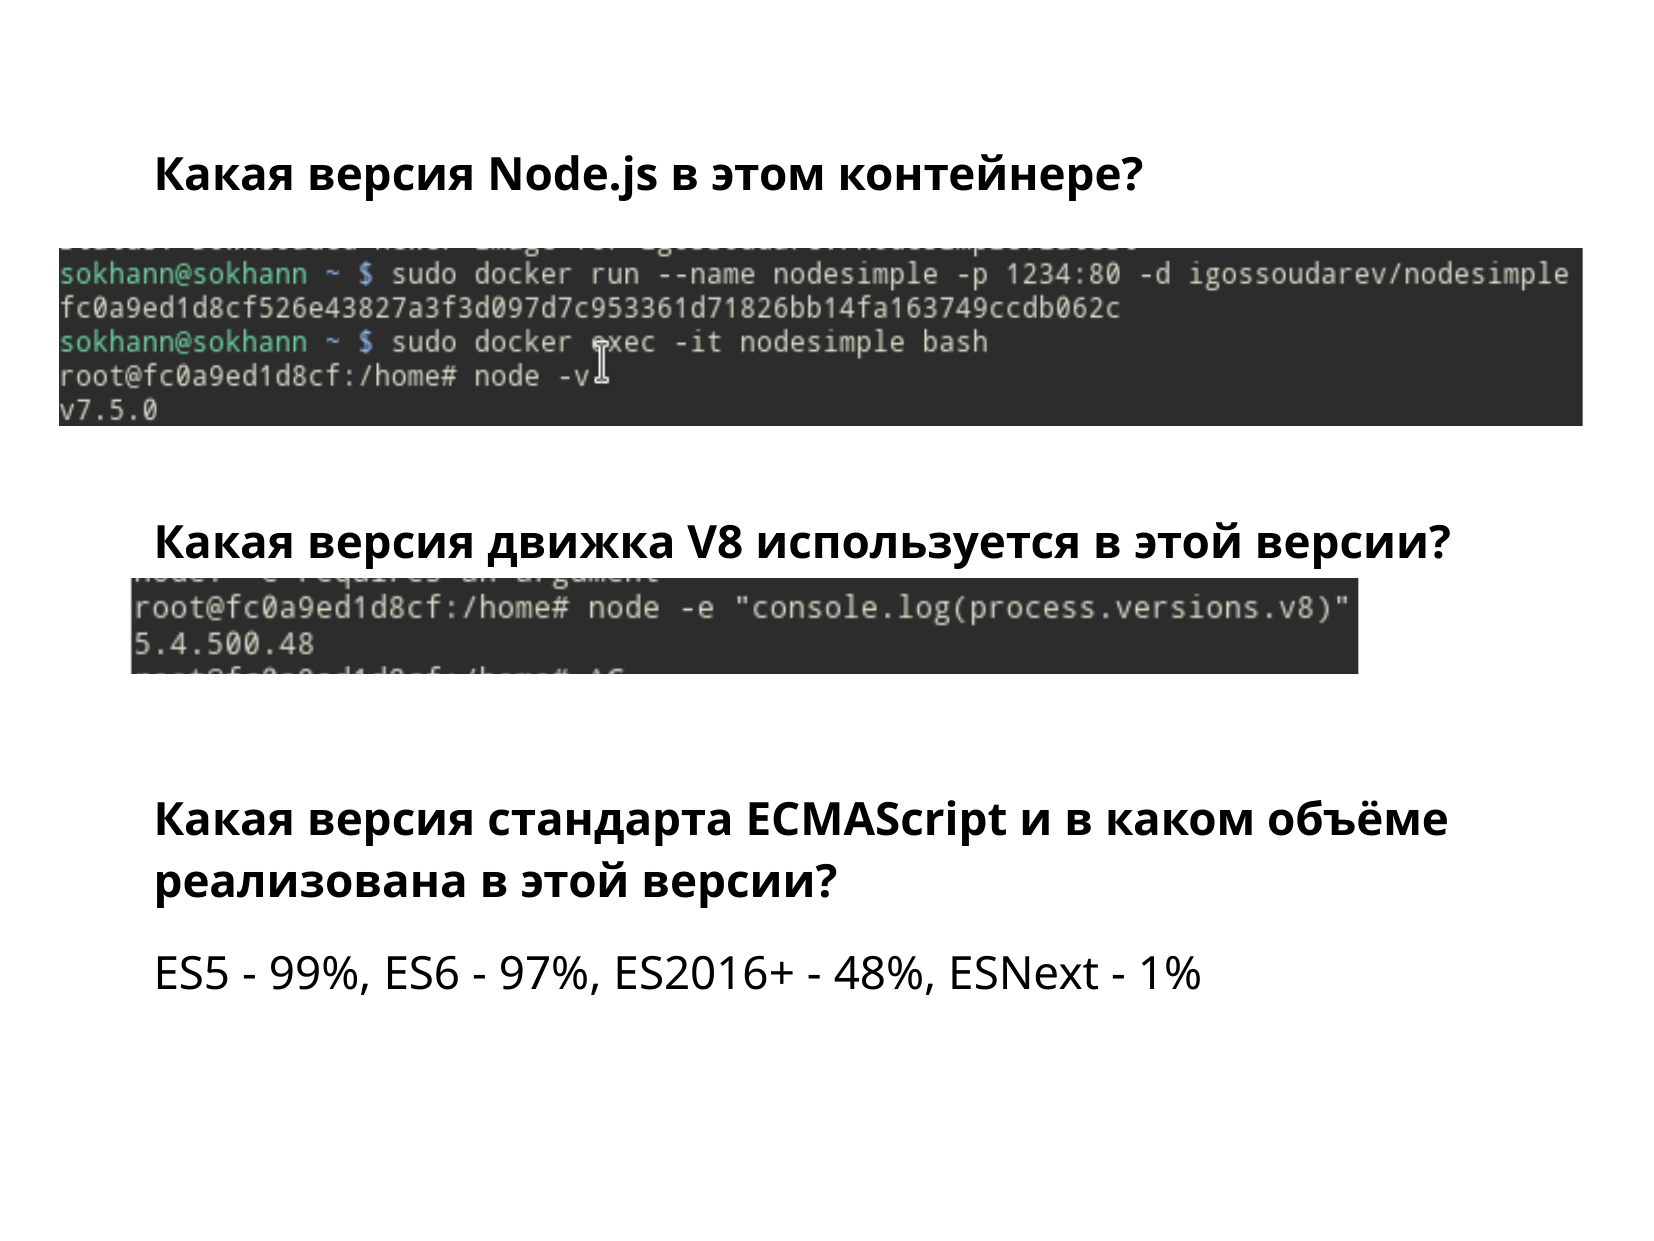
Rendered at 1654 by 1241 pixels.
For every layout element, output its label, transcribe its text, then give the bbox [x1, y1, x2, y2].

picture [59, 248, 1583, 426]
list Какая версия Node.js в этом контейнере? Какая версия движка V8 используется в этой версии? Какая версия стандарта ECMAScript и в каком объёме реализована в этой версии? ES5 - 99%, ES6 - 97%, ES2016+ - 48%, ESNext - 1% [82, 426, 1571, 1010]
list Какая версия Node.js в этом контейнере? Какая версия движка V8 используется в этой версии? Какая версия стандарта ECMAScript и в каком объёме реализована в этой версии? ES5 - 99%, ES6 - 97%, ES2016+ - 48%, ESNext - 1% [82, 141, 1571, 248]
picture [129, 578, 1359, 674]
